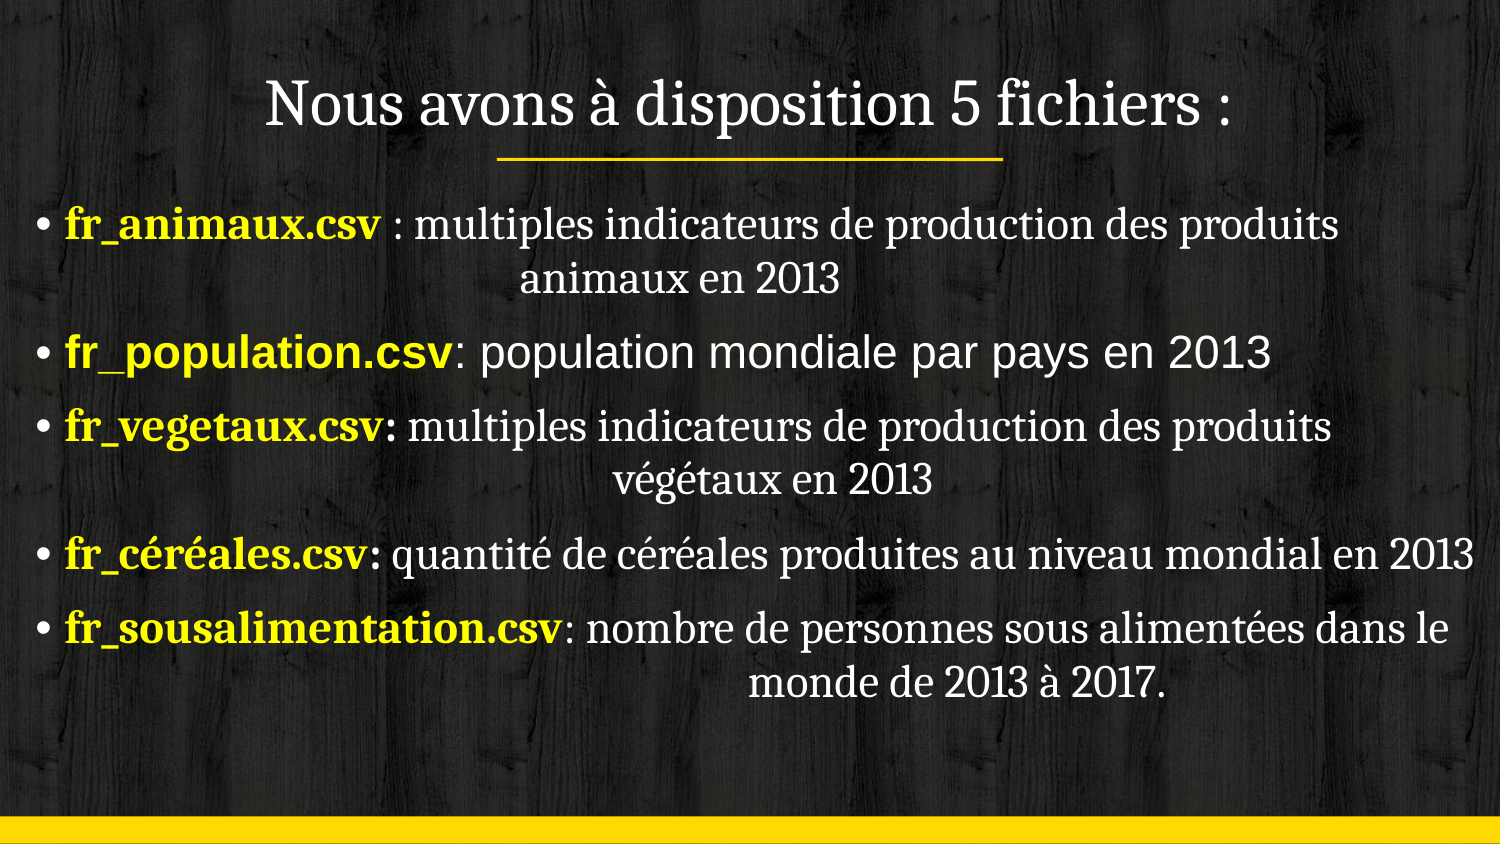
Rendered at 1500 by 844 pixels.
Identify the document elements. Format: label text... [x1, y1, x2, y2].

picture [0, 0, 1500, 816]
list • fr_animaux.csv : multiples indicateurs de production des produits animaux en 2013 • fr_population.csv: population mondiale par pays en 2013 • fr_vegetaux.csv: multiples indicateurs de production des produits végétaux en 2013 • fr_céréales.csv: quantité de céréales produites au niveau mondial en 2013 • fr_sousalimentation.csv: nombre de personnes sous alimentées dans le monde de 2013 à 2017. [35, 197, 1489, 756]
title Nous avons à disposition 5 fichiers : [75, 33, 1425, 175]
